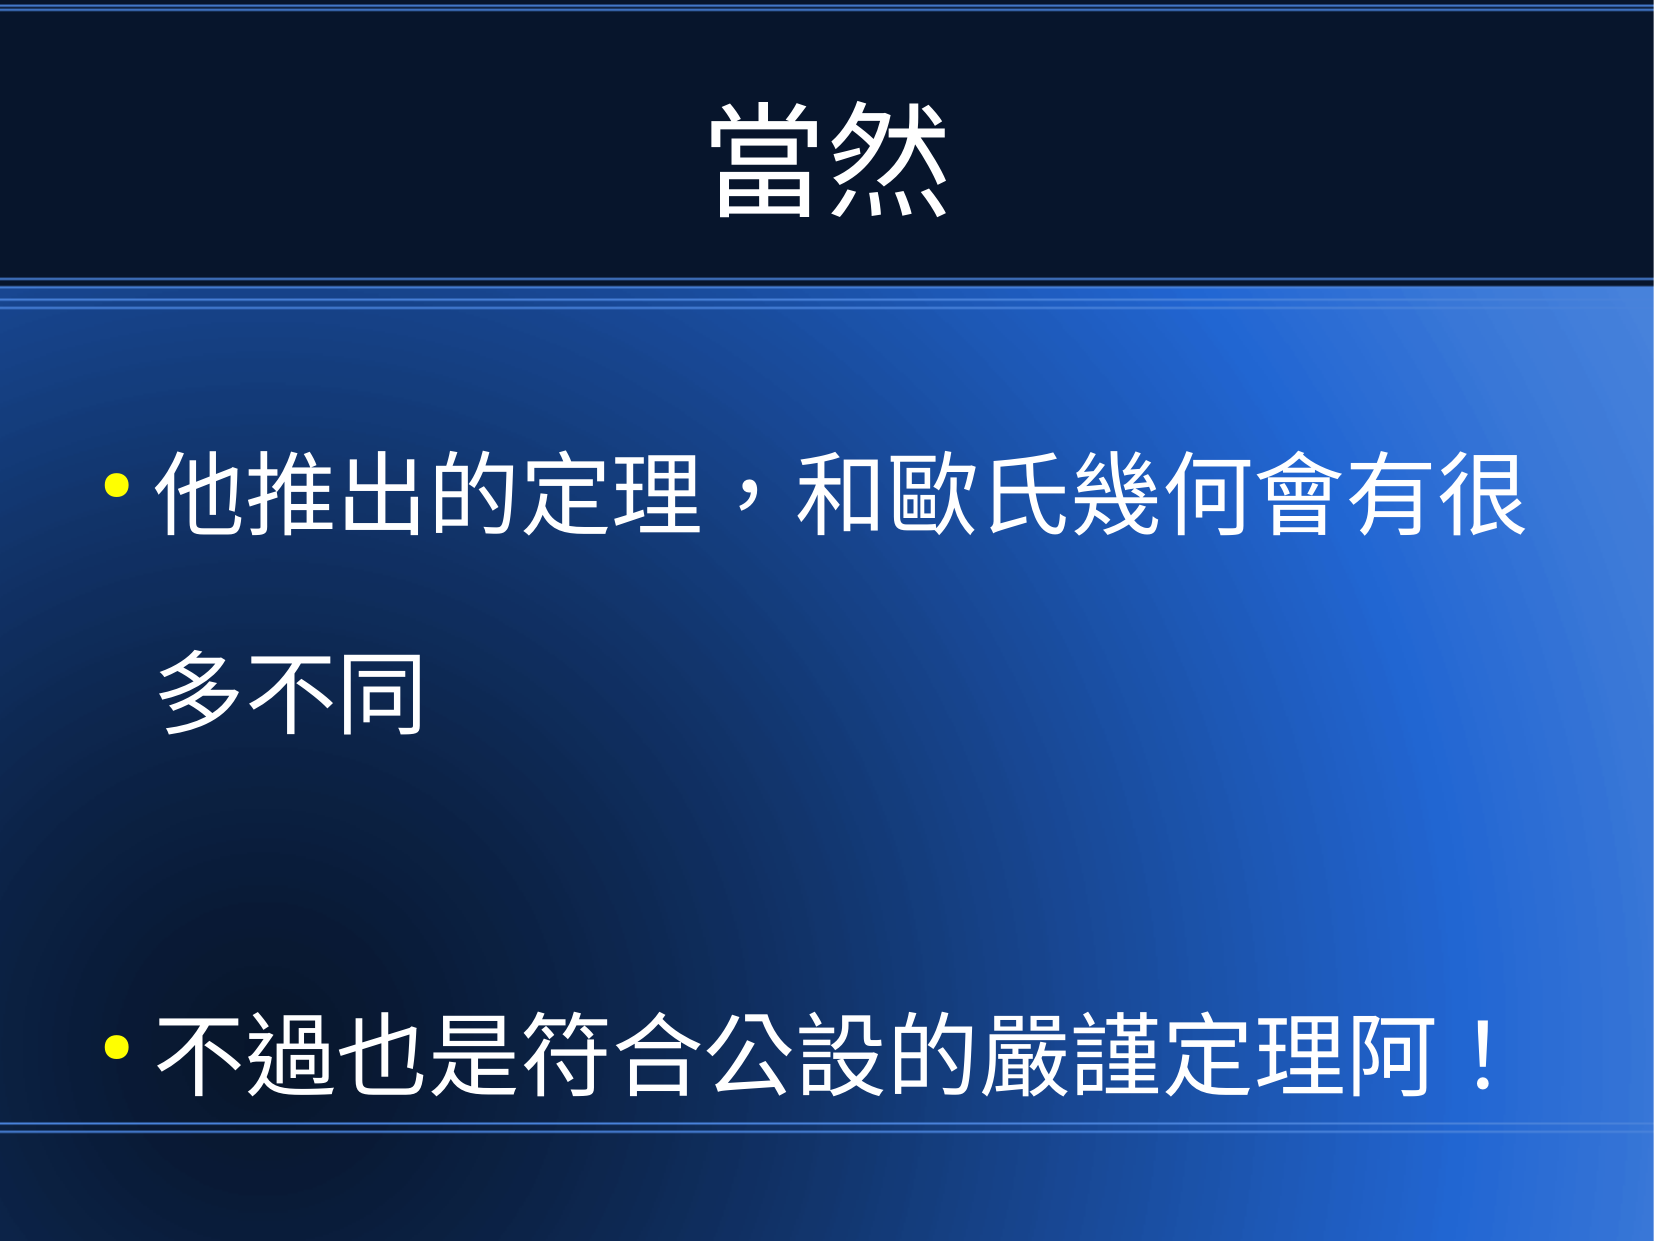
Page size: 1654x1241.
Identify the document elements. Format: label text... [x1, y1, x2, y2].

title 當然 [82, 49, 1571, 257]
picture [0, 0, 1654, 1241]
list 他推出的定理，和歐氏幾何會有很多不同 不過也是符合公設的嚴謹定理阿！ [82, 355, 1571, 1241]
